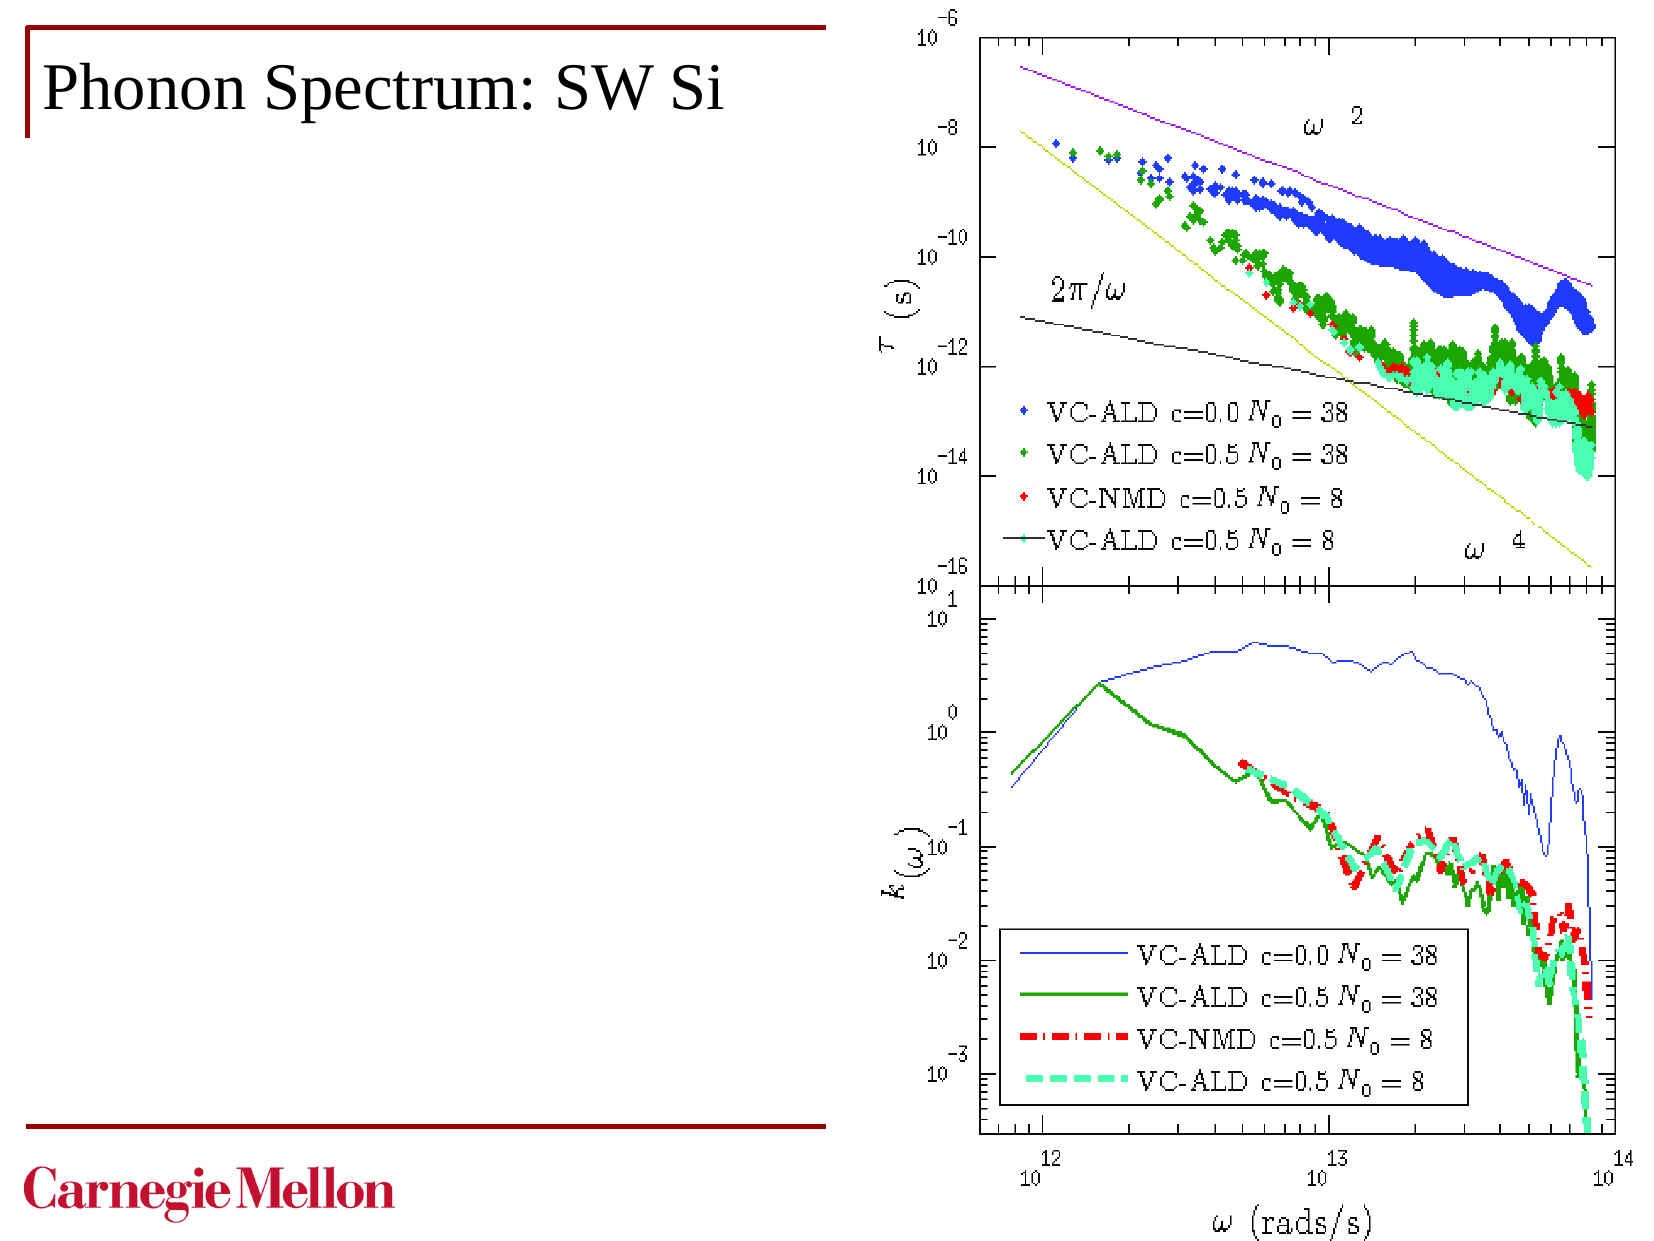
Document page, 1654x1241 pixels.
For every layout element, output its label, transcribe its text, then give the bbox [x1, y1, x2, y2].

picture [826, 0, 1654, 1241]
title Phonon Spectrum: SW Si [27, 24, 826, 141]
picture [17, 1157, 403, 1224]
